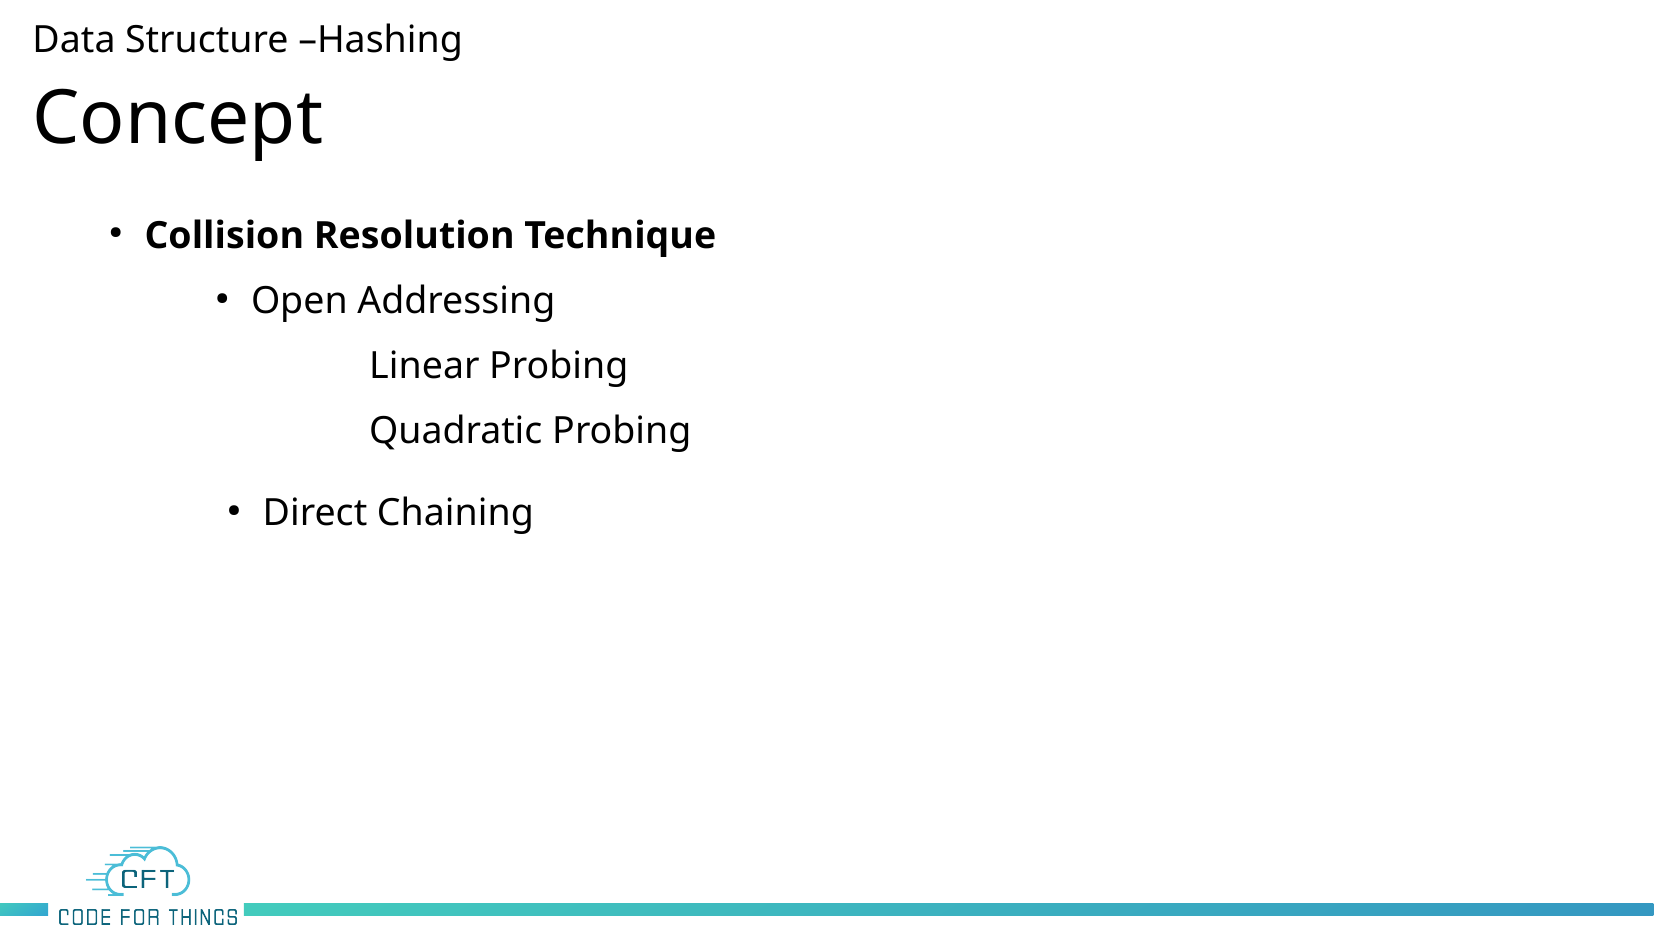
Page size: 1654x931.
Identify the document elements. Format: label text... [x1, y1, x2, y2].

picture [59, 846, 237, 925]
text_box Quadratic Probing [318, 395, 756, 460]
text_box Linear Probing [318, 330, 756, 395]
text_box Collision Resolution Technique [94, 200, 886, 260]
text_box Open Addressing [200, 266, 603, 331]
title Data Structure –Hashing Concept [32, 12, 1184, 166]
text_box Direct Chaining [212, 478, 591, 543]
